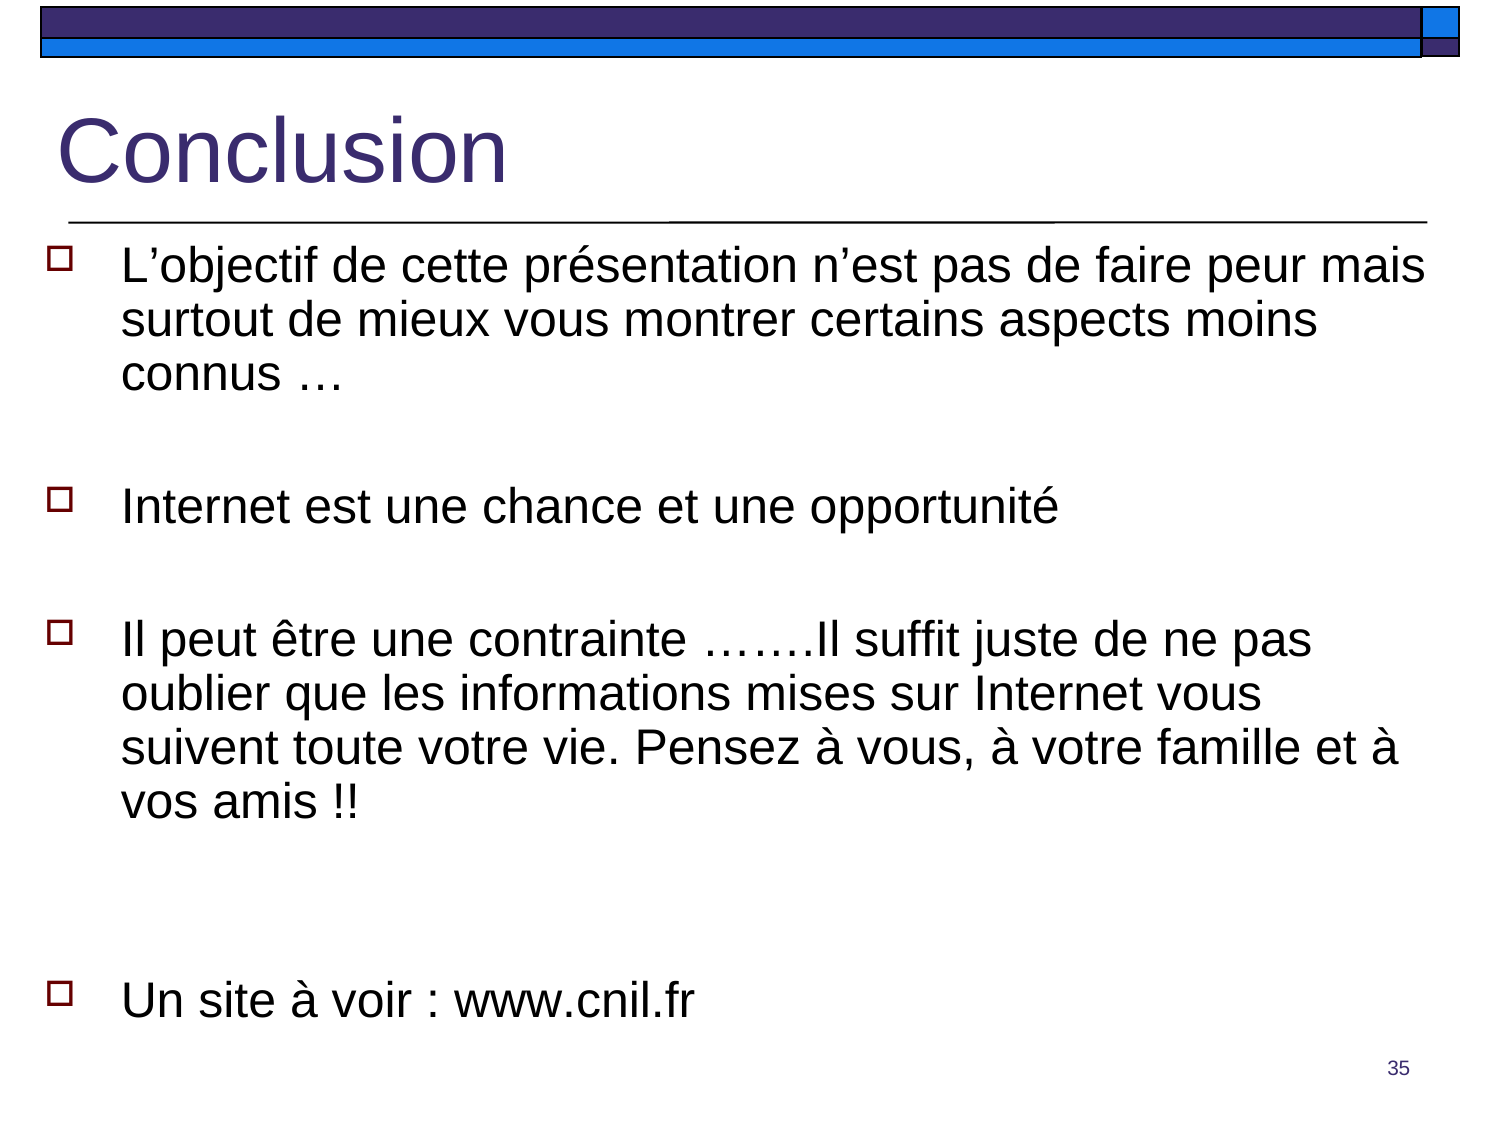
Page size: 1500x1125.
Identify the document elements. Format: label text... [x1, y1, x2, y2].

text_box L’objectif de cette présentation n’est pas de faire peur mais surtout de mieux vous montrer certains aspects moins connus … Internet est une chance et une opportunité Il peut être une contrainte …….Il suffit juste de ne pas oublier que les informations mises sur Internet vous suivent toute votre vie. Pensez à vous, à votre famille et à vos amis !! Un site à voir : www.cnil.fr [29, 231, 1448, 1125]
text_box Conclusion [41, 78, 1459, 209]
